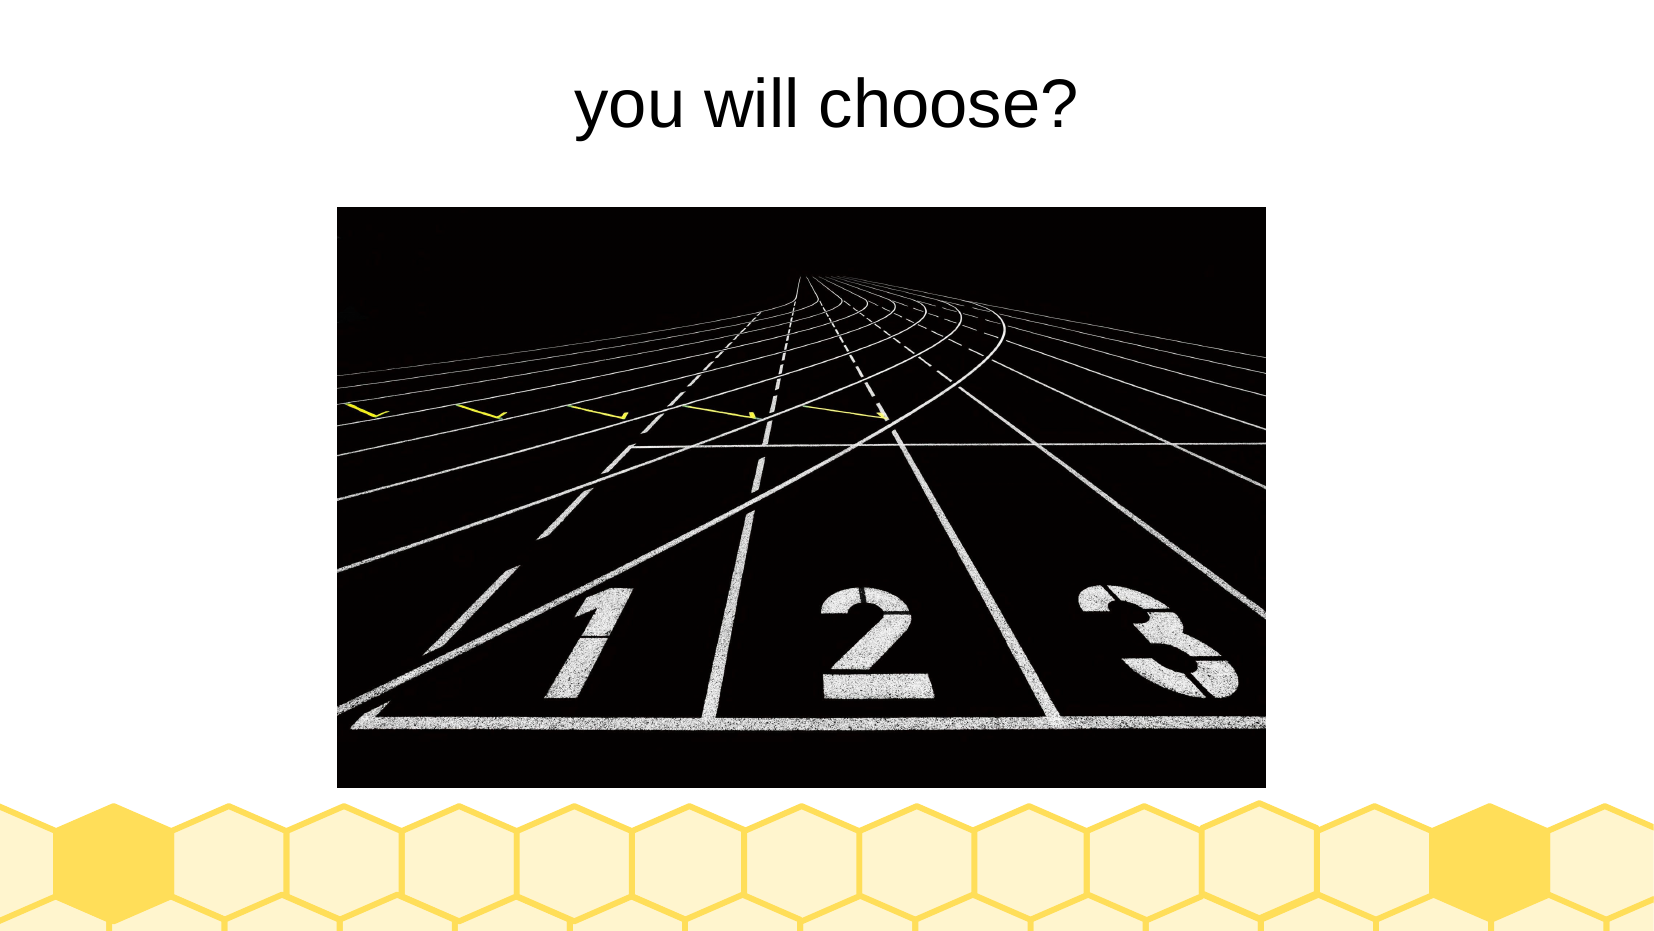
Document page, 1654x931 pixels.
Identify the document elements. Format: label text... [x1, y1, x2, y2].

picture [337, 207, 1266, 788]
title you will choose? [88, 29, 1565, 178]
